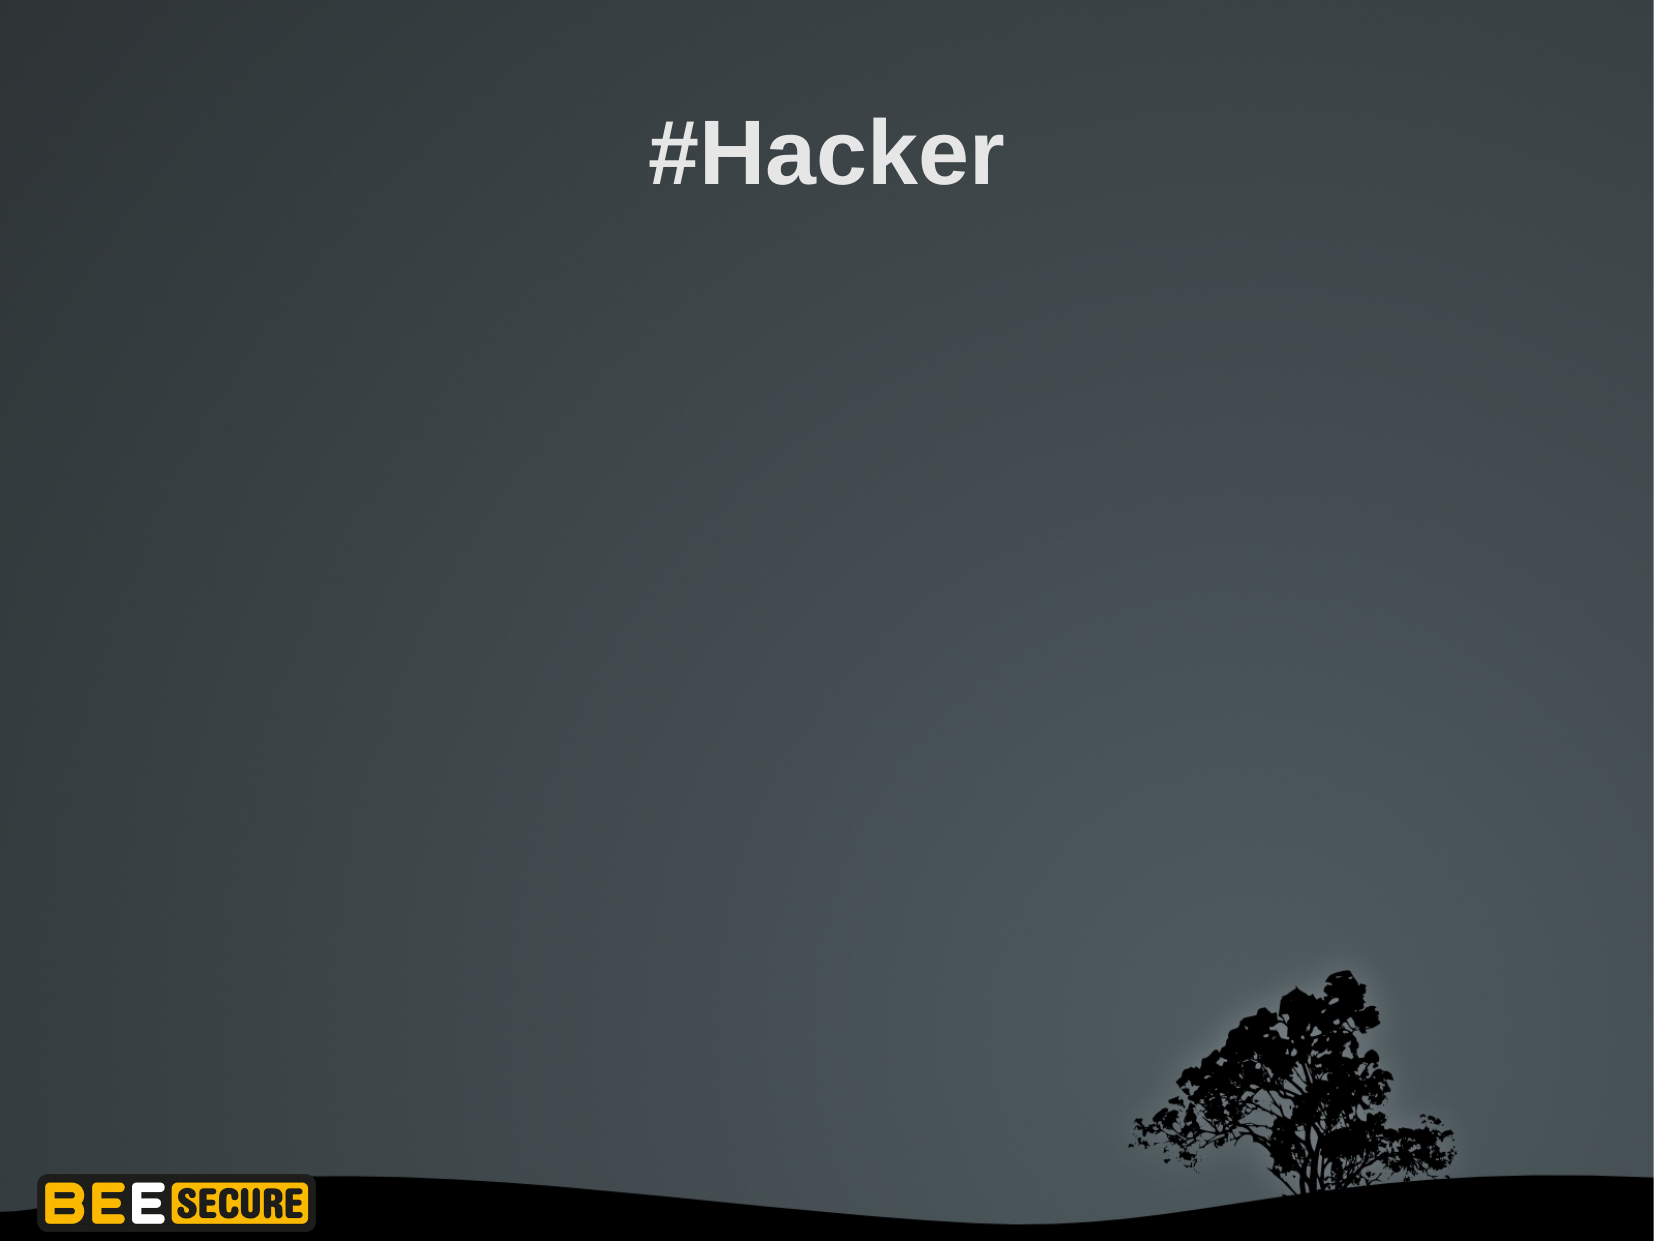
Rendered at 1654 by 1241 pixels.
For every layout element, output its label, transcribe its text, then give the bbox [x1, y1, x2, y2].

picture [0, 0, 1654, 1241]
title #Hacker [82, 49, 1571, 257]
